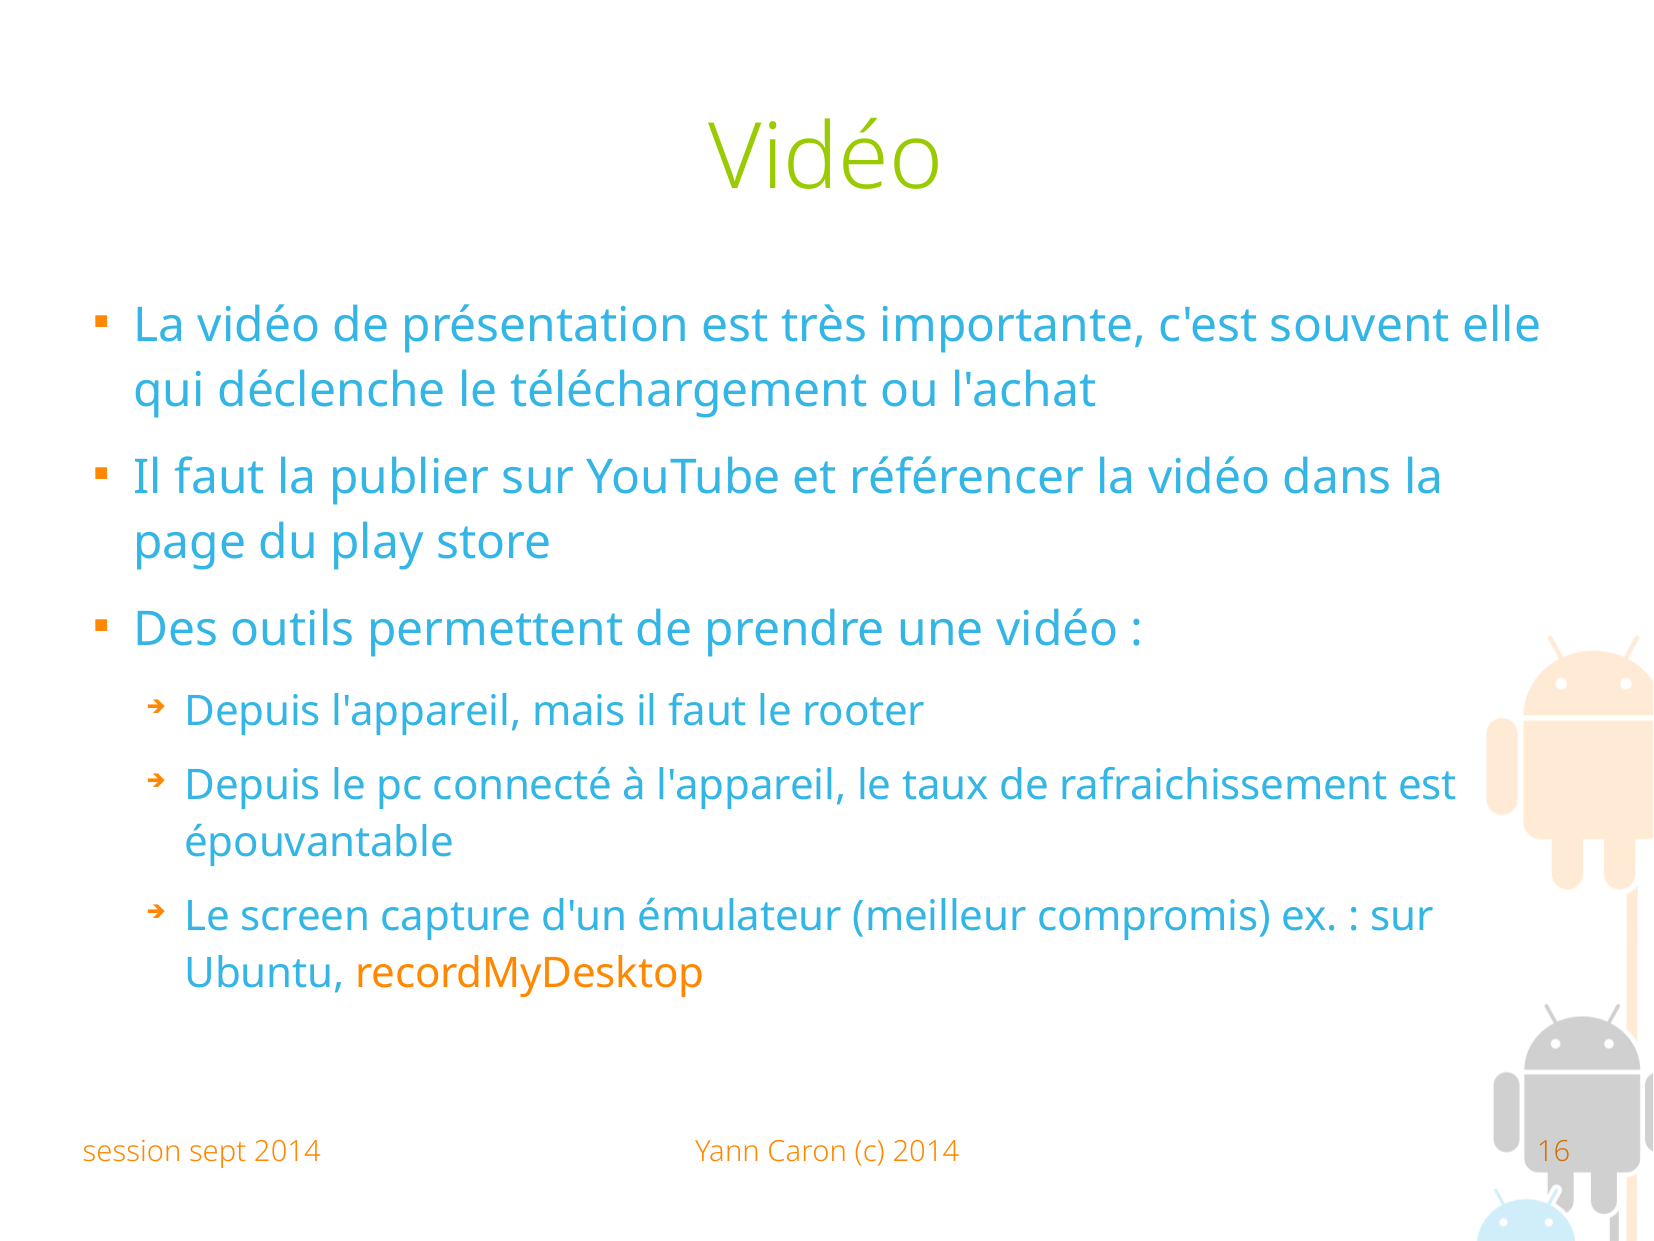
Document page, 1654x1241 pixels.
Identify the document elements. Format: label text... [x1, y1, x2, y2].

picture [240, 423, 1654, 1241]
title Vidéo [82, 49, 1571, 257]
list La vidéo de présentation est très importante, c'est souvent elle qui déclenche le téléchargement ou l'achat Il faut la publier sur YouTube et référencer la vidéo dans la page du play store Des outils permettent de prendre une vidéo : Depuis l'appareil, mais il faut le rooter Depuis le pc connecté à l'appareil, le taux de rafraichissement est épouvantable Le screen capture d'un émulateur (meilleur compromis) ex. : sur Ubuntu, recordMyDesktop [82, 290, 1571, 1010]
